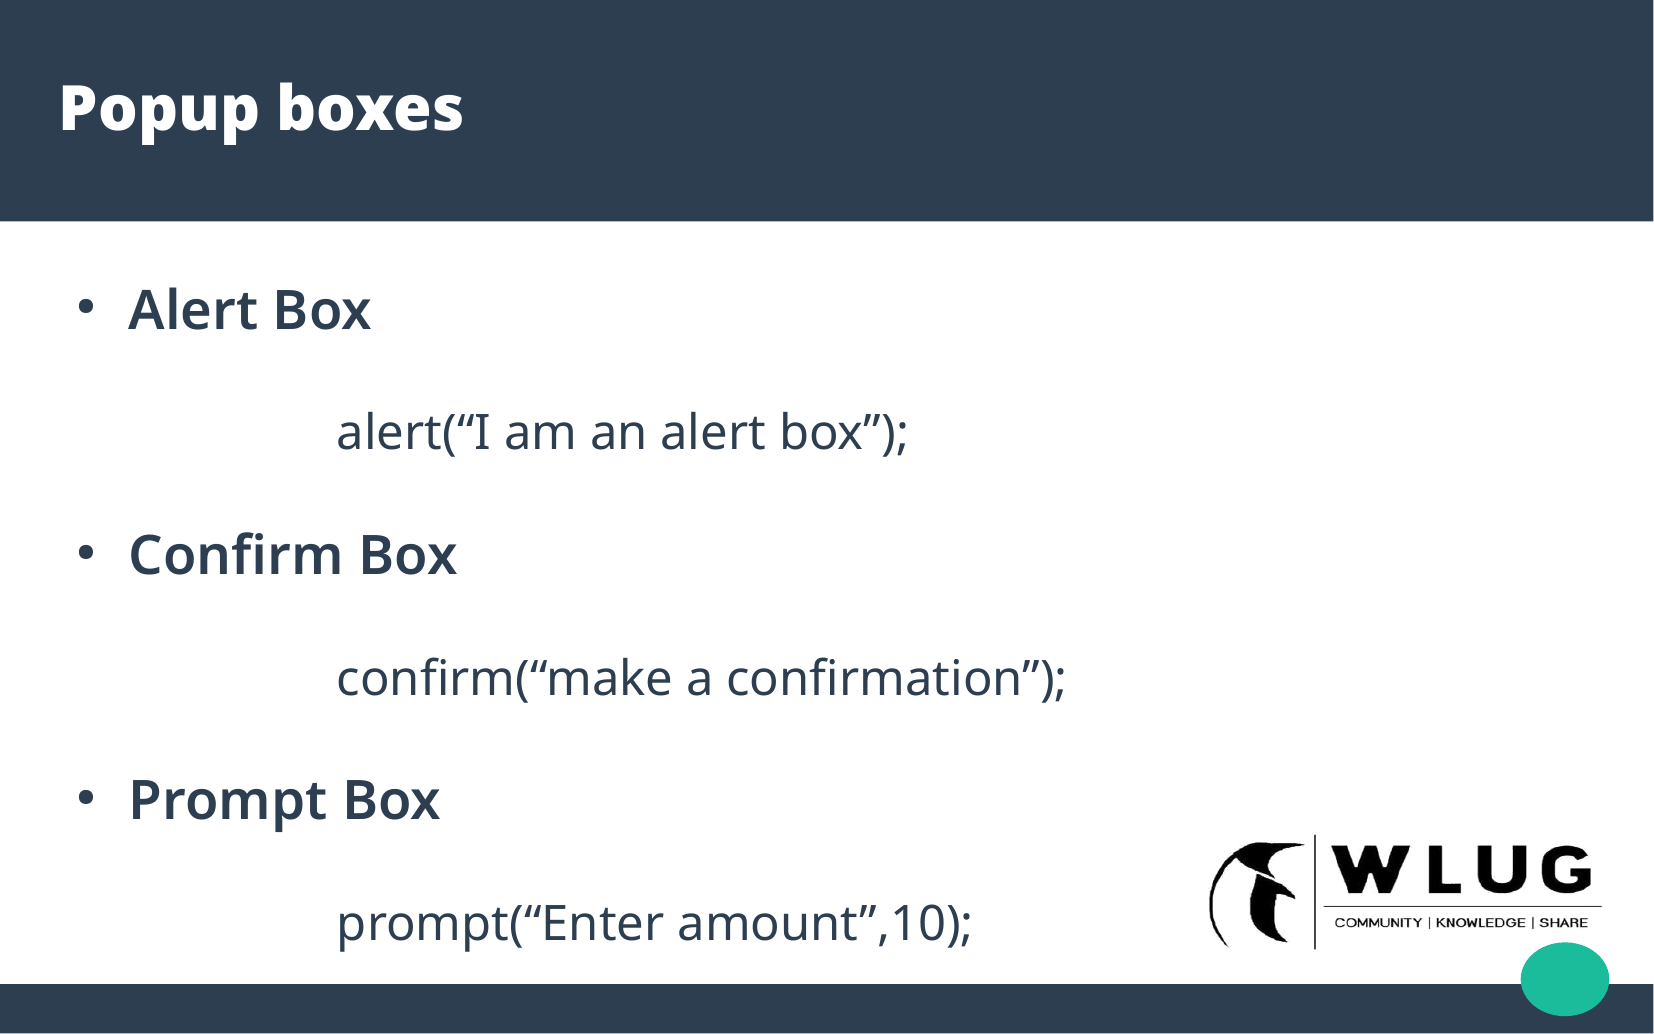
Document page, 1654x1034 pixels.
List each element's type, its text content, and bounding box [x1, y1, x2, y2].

picture [1182, 826, 1616, 955]
list Alert Box alert(“I am an alert box”); Confirm Box confirm(“make a confirmation”); Prompt Box prompt(“Enter amount”,10); [59, 270, 1595, 960]
title Popup boxes [59, 41, 1595, 173]
